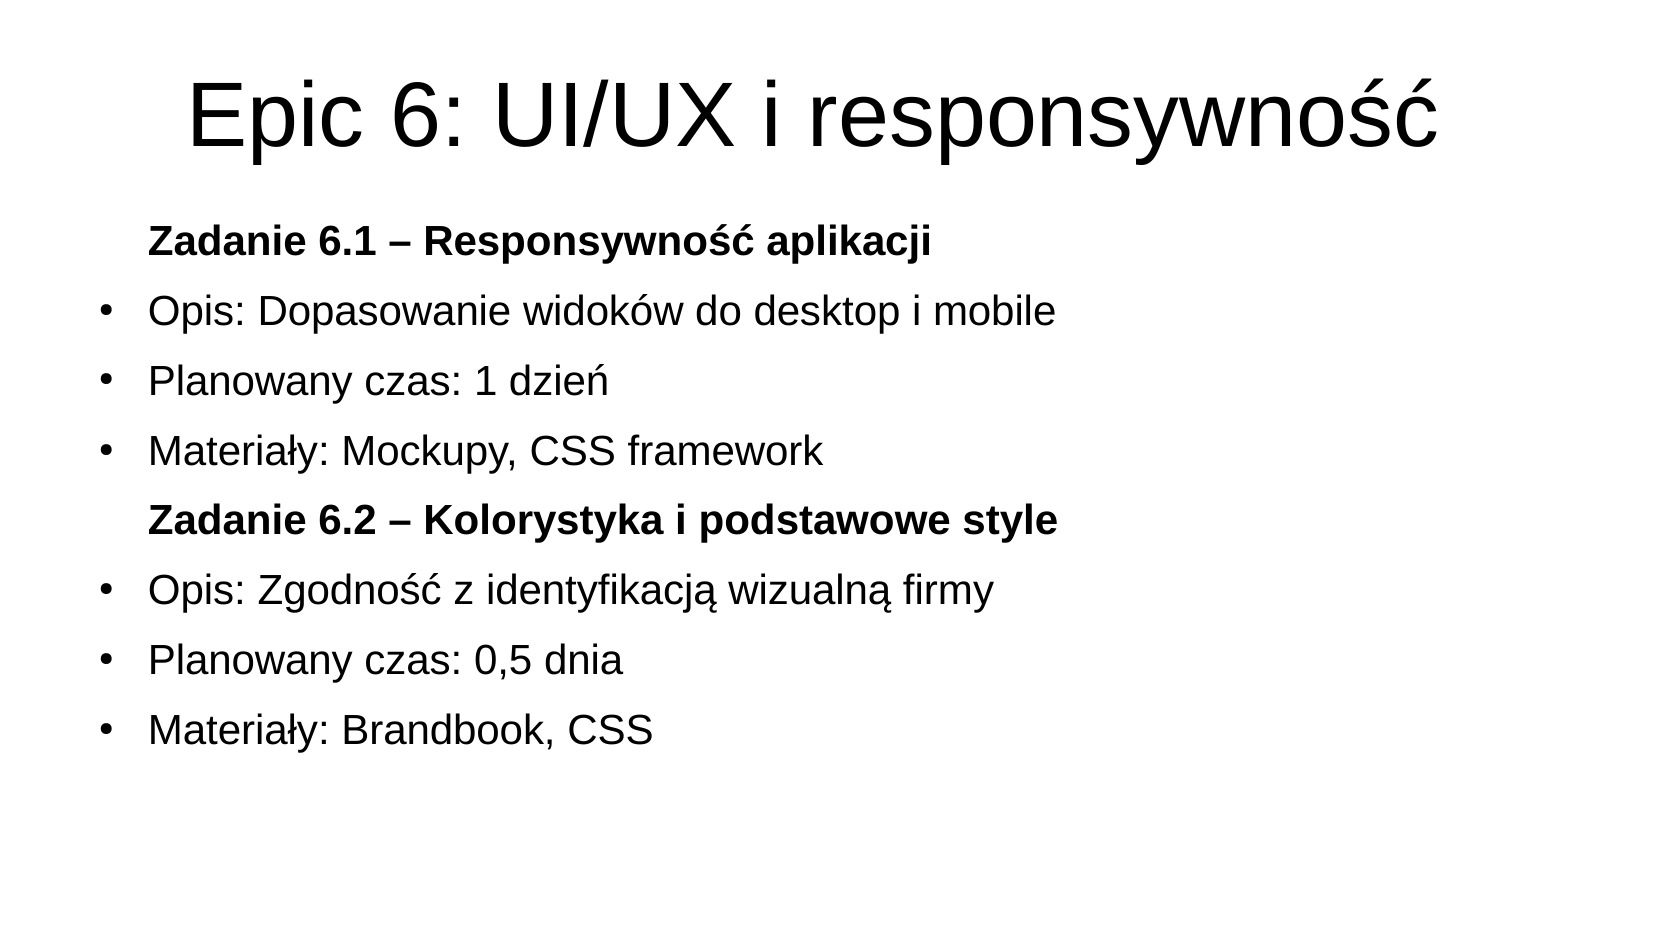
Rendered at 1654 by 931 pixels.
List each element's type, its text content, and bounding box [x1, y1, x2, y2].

title Epic 6: UI/UX i responsywność [82, 37, 1571, 193]
list Zadanie 6.1 – Responsywność aplikacji Opis: Dopasowanie widoków do desktop i mobile Planowany czas: 1 dzień Materiały: Mockupy, CSS framework Zadanie 6.2 – Kolorystyka i podstawowe style Opis: Zgodność z identyfikacją wizualną firmy Planowany czas: 0,5 dnia Materiały: Brandbook, CSS [82, 217, 1571, 758]
